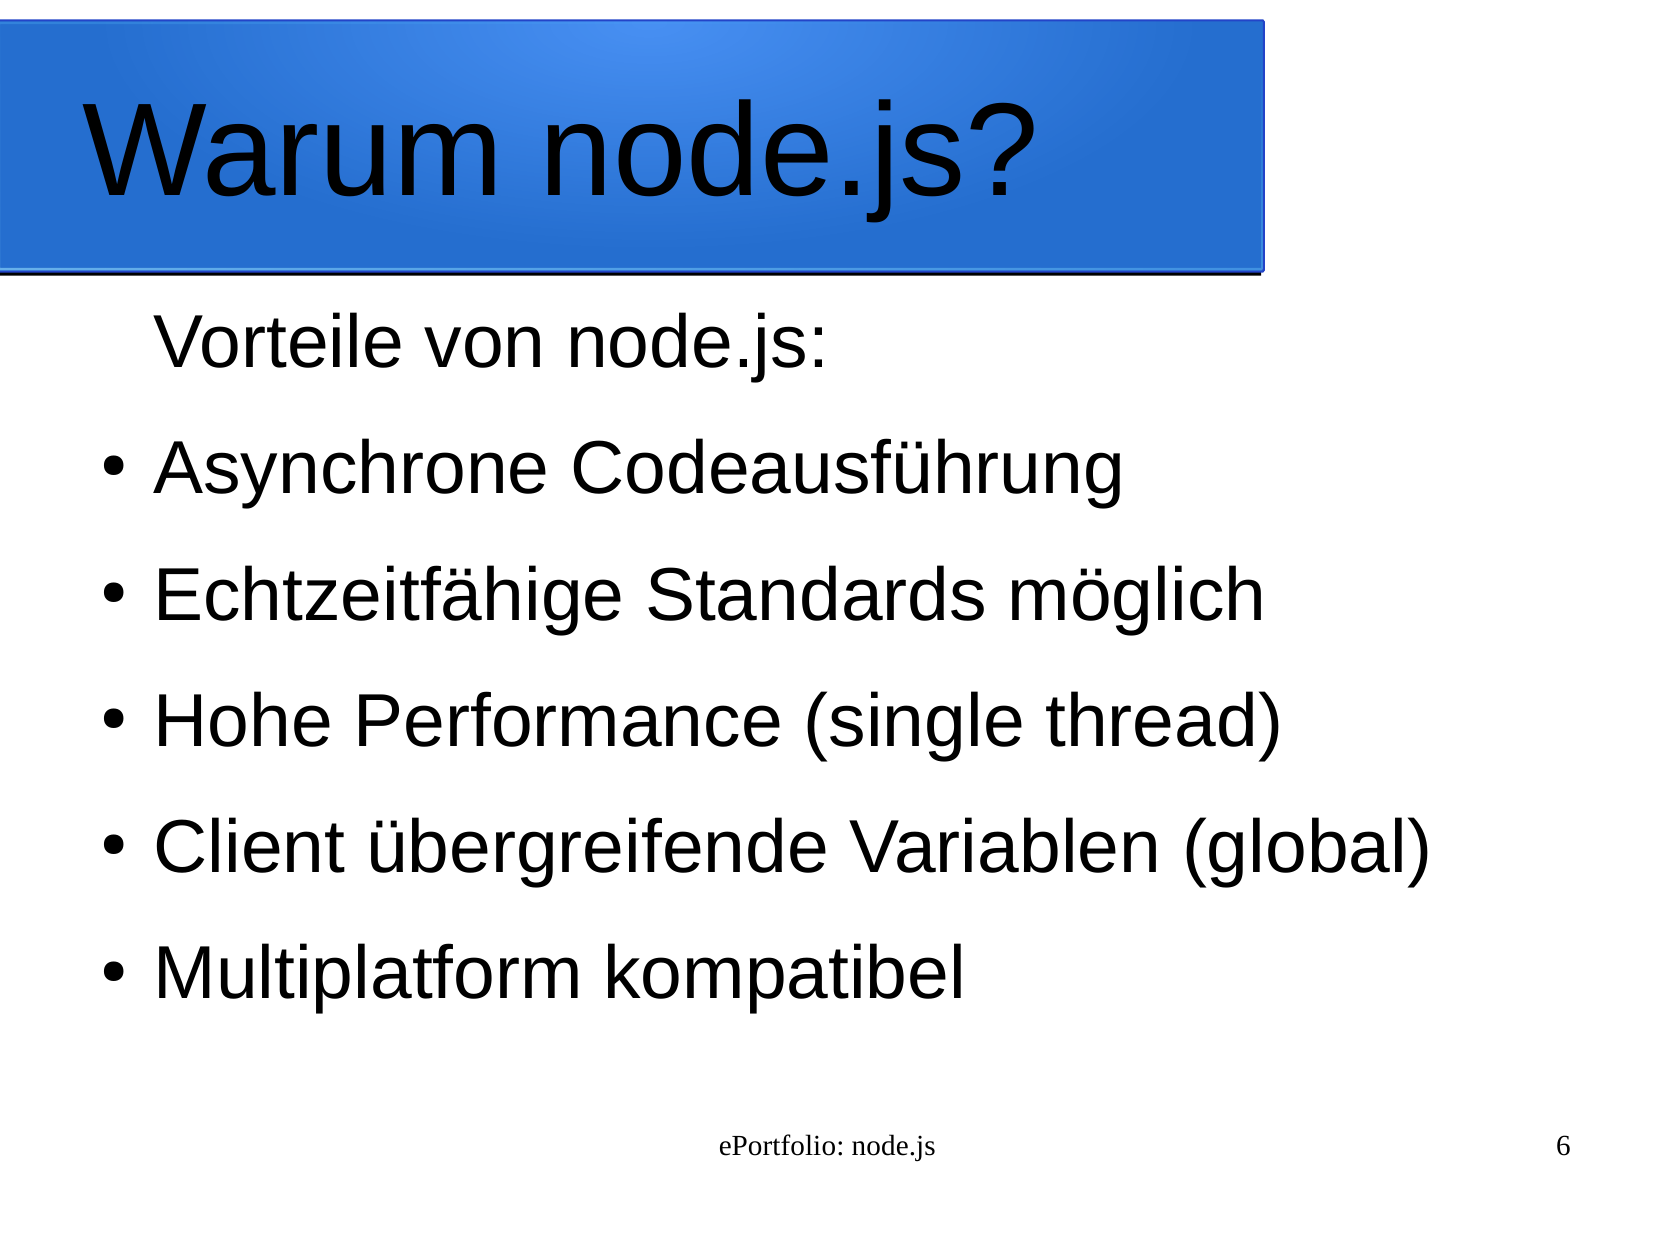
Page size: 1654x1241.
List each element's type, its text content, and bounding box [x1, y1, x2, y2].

title Warum node.js? [82, 47, 1235, 252]
list Vorteile von node.js: Asynchrone Codeausführung Echtzeitfähige Standards möglich Hohe Performance (single thread) Client übergreifende Variablen (global) Multiplatform kompatibel [82, 299, 1571, 1019]
